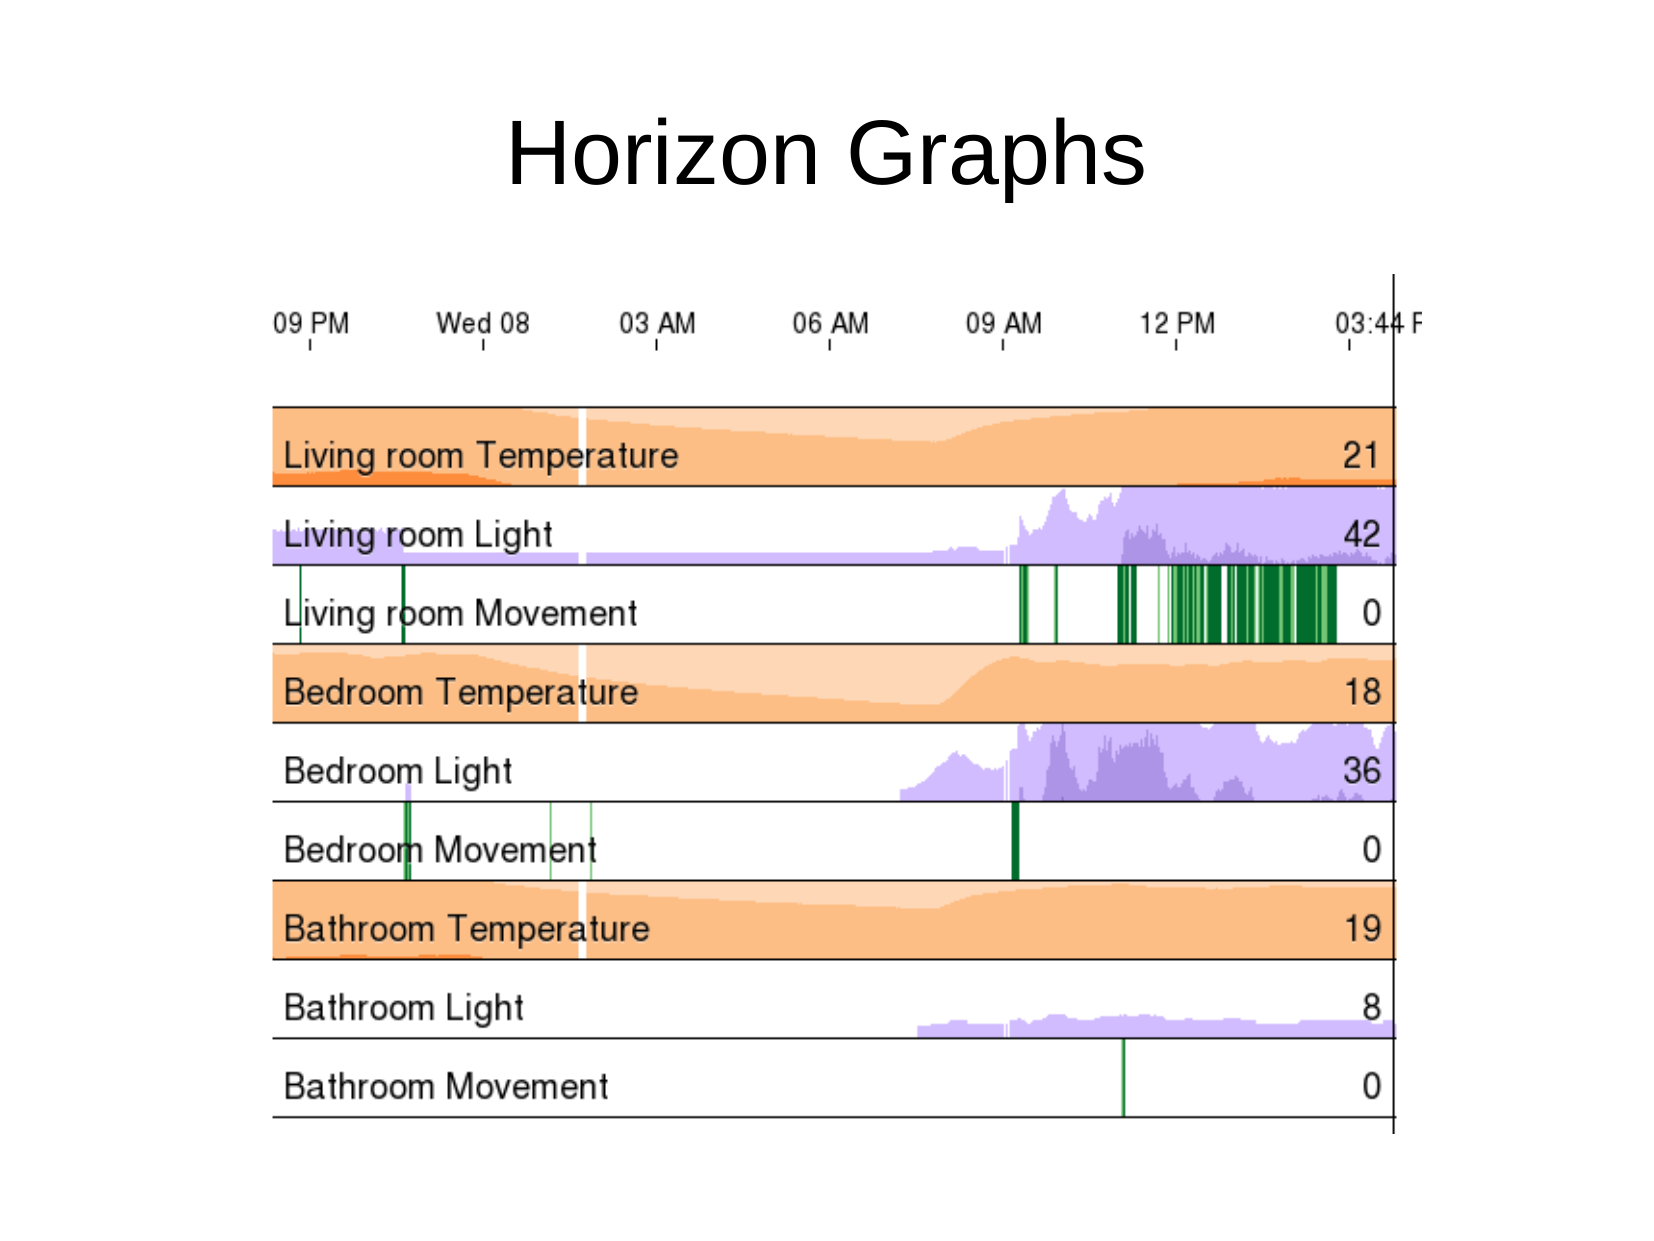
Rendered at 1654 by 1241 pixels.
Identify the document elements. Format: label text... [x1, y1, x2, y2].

picture [248, 274, 1422, 1134]
title Horizon Graphs [82, 49, 1571, 257]
